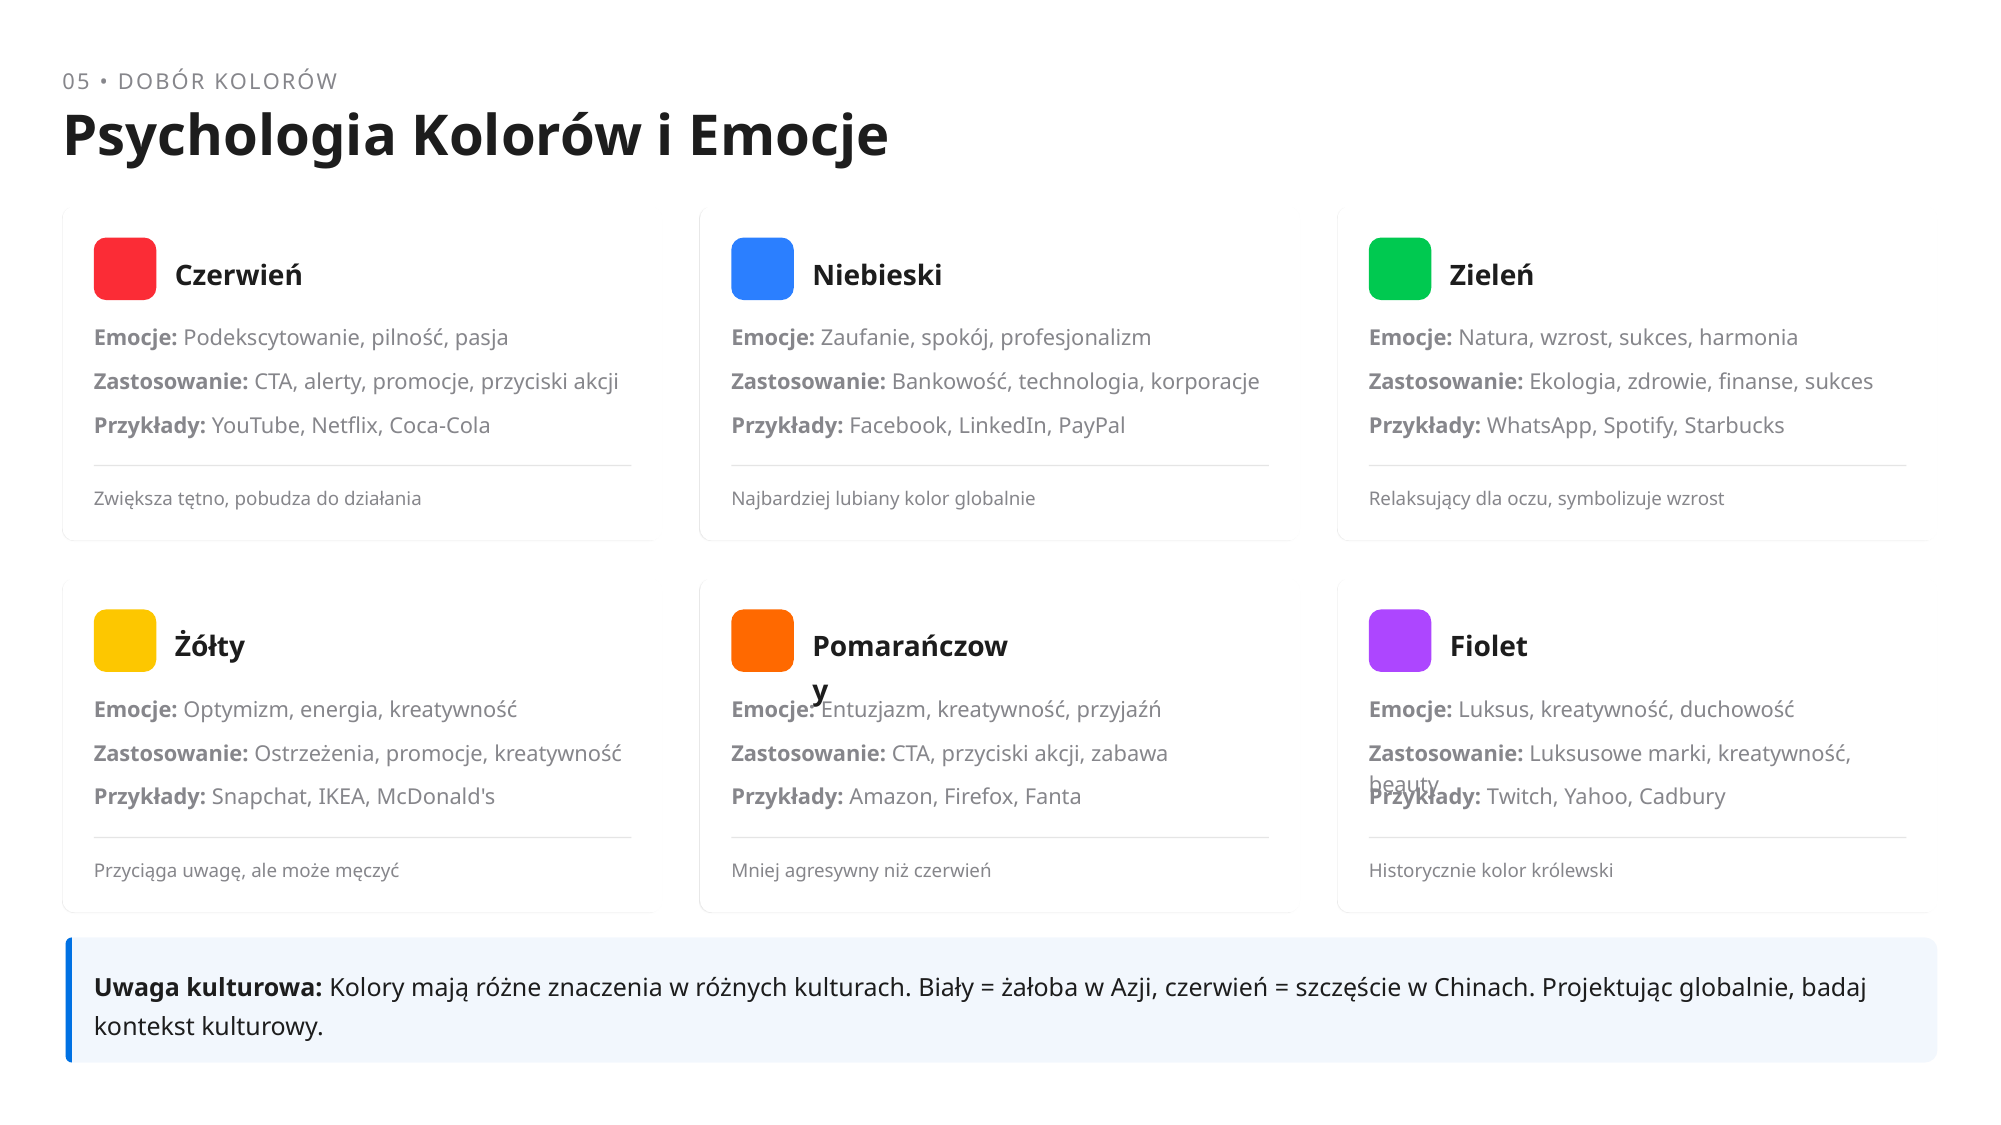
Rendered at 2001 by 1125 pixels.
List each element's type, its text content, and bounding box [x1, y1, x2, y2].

text_box [62, 206, 663, 541]
text_box Mniej agresywny niż czerwień [731, 856, 1278, 881]
text_box [62, 578, 663, 913]
text_box Zwiększa tętno, pobudza do działania [94, 484, 641, 509]
text_box Emocje: Natura, wzrost, sukces, harmonia [1369, 319, 1917, 350]
text_box Zastosowanie: Luksusowe marki, kreatywność, beauty [1369, 734, 1917, 766]
text_box Emocje: Zaufanie, spokój, profesjonalizm [731, 319, 1280, 350]
text_box Emocje: Entuzjazm, kreatywność, przyjaźń [731, 691, 1280, 722]
text_box Relaksujący dla oczu, symbolizuje wzrost [1369, 484, 1916, 509]
text_box Przykłady: WhatsApp, Spotify, Starbucks [1369, 406, 1917, 437]
text_box [1337, 578, 1938, 913]
text_box Uwaga kulturowa: Kolory mają różne znaczenia w różnych kulturach. Biały = żałoba w Azji, czerwień = szczęście w Chinach. Projektując globalnie, badaj kontekst kulturowy. [94, 962, 1925, 1038]
text_box Przykłady: Facebook, LinkedIn, PayPal [731, 406, 1280, 437]
text_box Przykłady: Amazon, Firefox, Fanta [731, 778, 1280, 809]
text_box Psychologia Kolorów i Emocje [62, 106, 1966, 169]
text_box Niebieski [812, 247, 947, 291]
text_box Czerwień [175, 247, 309, 291]
text_box Przykłady: Snapchat, IKEA, McDonald's [94, 778, 642, 809]
text_box Najbardziej lubiany kolor globalnie [731, 484, 1278, 509]
text_box Przykłady: Twitch, Yahoo, Cadbury [1369, 778, 1917, 809]
text_box Emocje: Luksus, kreatywność, duchowość [1369, 691, 1917, 722]
text_box Zastosowanie: Ostrzeżenia, promocje, kreatywność [94, 734, 642, 766]
text_box 05 • DOBÓR KOLORÓW [62, 62, 1948, 94]
text_box Zastosowanie: Ekologia, zdrowie, finanse, sukces [1369, 362, 1917, 394]
text_box Przyciąga uwagę, ale może męczyć [94, 856, 641, 881]
text_box Przykłady: YouTube, Netflix, Coca-Cola [94, 406, 642, 437]
text_box Emocje: Optymizm, energia, kreatywność [94, 691, 642, 722]
text_box Żółty [175, 619, 258, 662]
text_box Historycznie kolor królewski [1369, 856, 1916, 881]
text_box Emocje: Podekscytowanie, pilność, pasja [94, 319, 642, 350]
text_box Zastosowanie: CTA, przyciski akcji, zabawa [731, 734, 1280, 766]
text_box Fiolet [1450, 619, 1538, 662]
text_box Żółty [175, 639, 184, 652]
text_box [699, 206, 1301, 541]
text_box Pomarańczowy [812, 619, 1023, 662]
text_box Zastosowanie: CTA, alerty, promocje, przyciski akcji [94, 362, 642, 394]
text_box [65, 937, 1938, 1063]
text_box [699, 578, 1301, 913]
text_box Zieleń [1450, 247, 1542, 291]
text_box [1337, 206, 1938, 541]
text_box Zastosowanie: Bankowość, technologia, korporacje [731, 362, 1280, 394]
